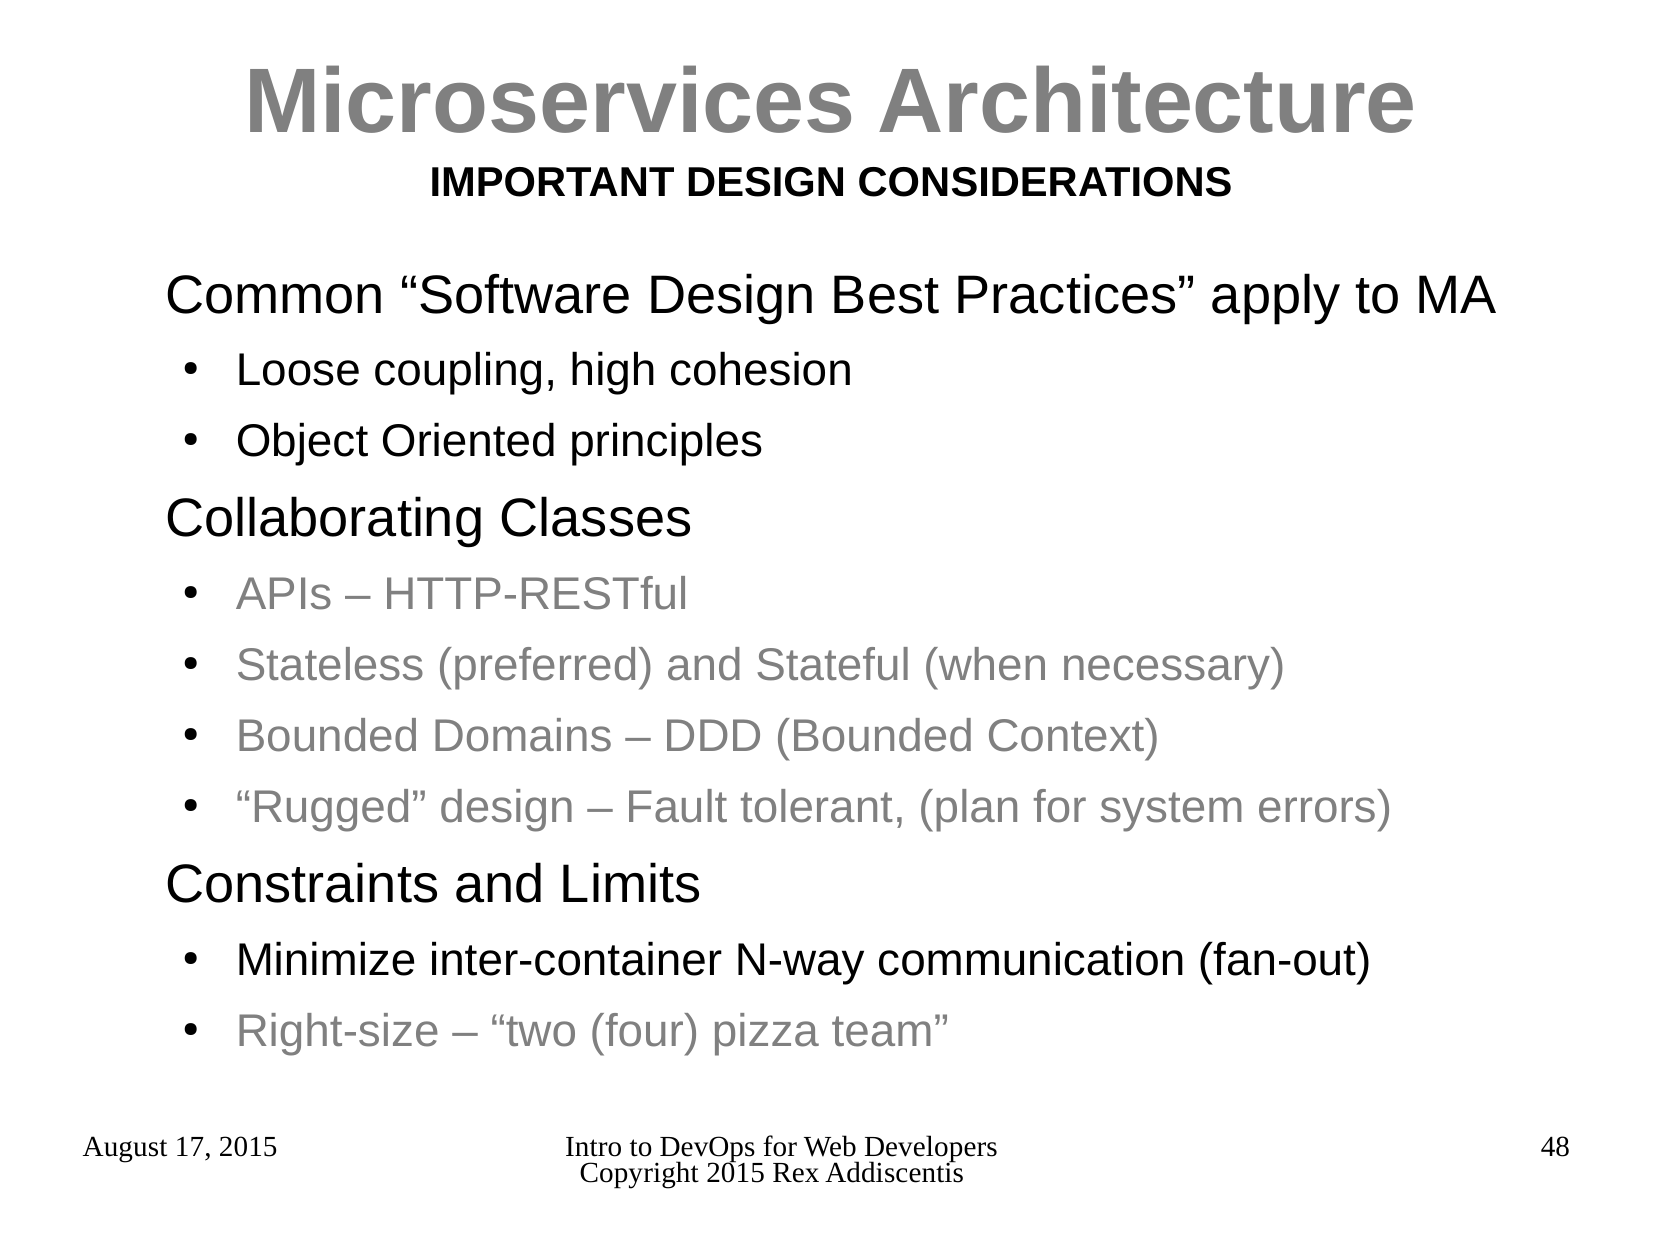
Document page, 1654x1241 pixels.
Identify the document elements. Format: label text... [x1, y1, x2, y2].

list Common “Software Design Best Practices” apply to MA Loose coupling, high cohesion Object Oriented principles Collaborating Classes APIs – HTTP-RESTful Stateless (preferred) and Stateful (when necessary) Bounded Domains – DDD (Bounded Context) “Rugged” design – Fault tolerant, (plan for system errors) Constraints and Limits Minimize inter-container N-way communication (fan-out) Right-size – “two (four) pizza team” [165, 255, 1516, 1126]
list Microservices Architecture IMPORTANT DESIGN CONSIDERATIONS [87, 30, 1576, 211]
